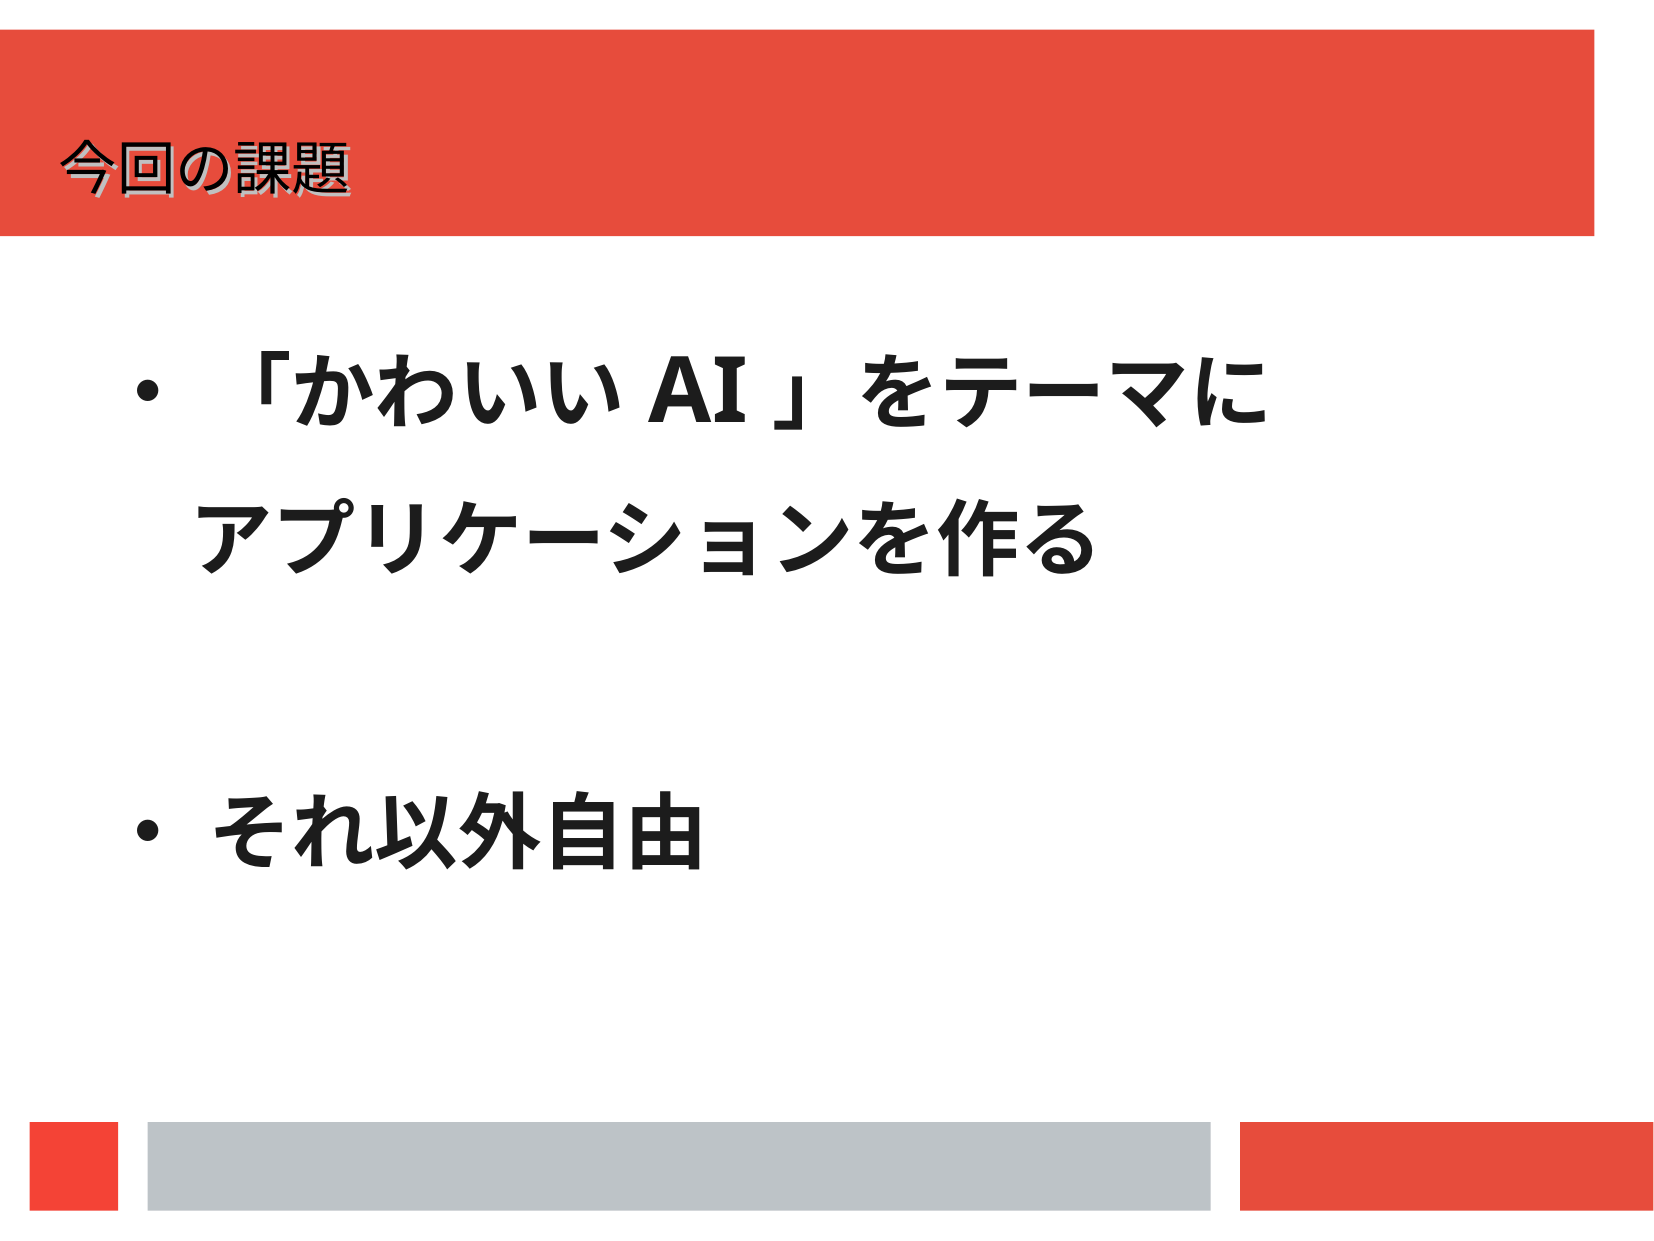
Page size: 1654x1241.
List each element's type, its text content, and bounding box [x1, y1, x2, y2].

title 今回の課題 [59, 59, 1595, 207]
list ・ 「かわいいAI」をテーマに アプリケーションを作る ・ それ以外自由 [59, 324, 1565, 1093]
